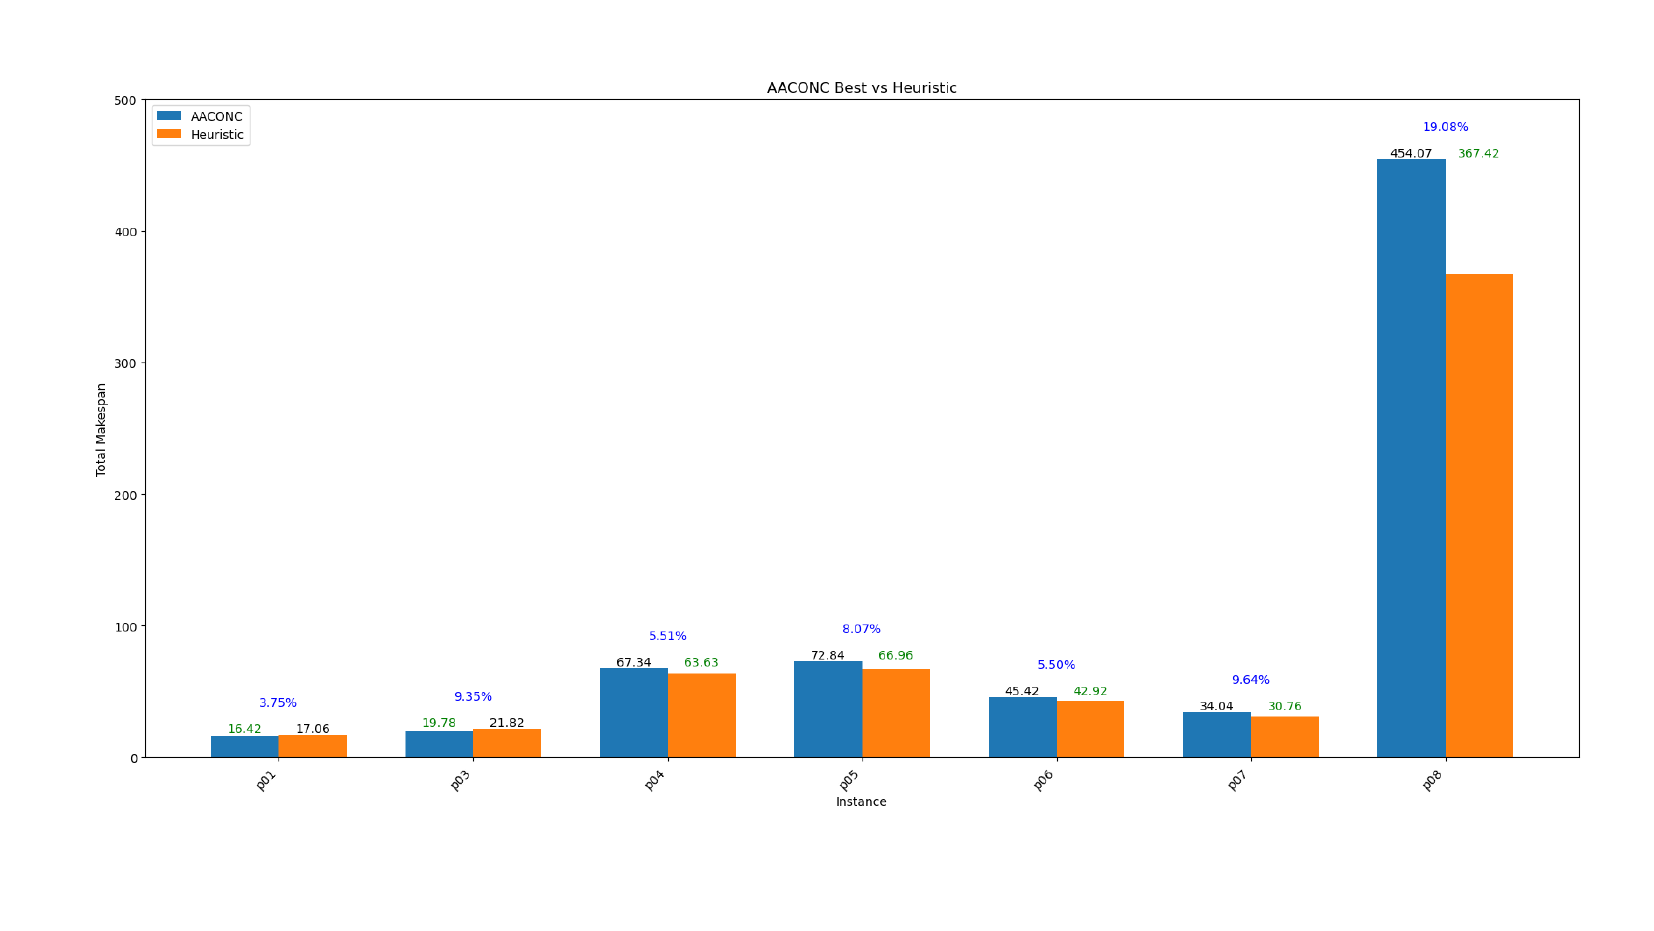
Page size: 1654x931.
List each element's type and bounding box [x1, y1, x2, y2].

picture [0, 37, 1616, 886]
